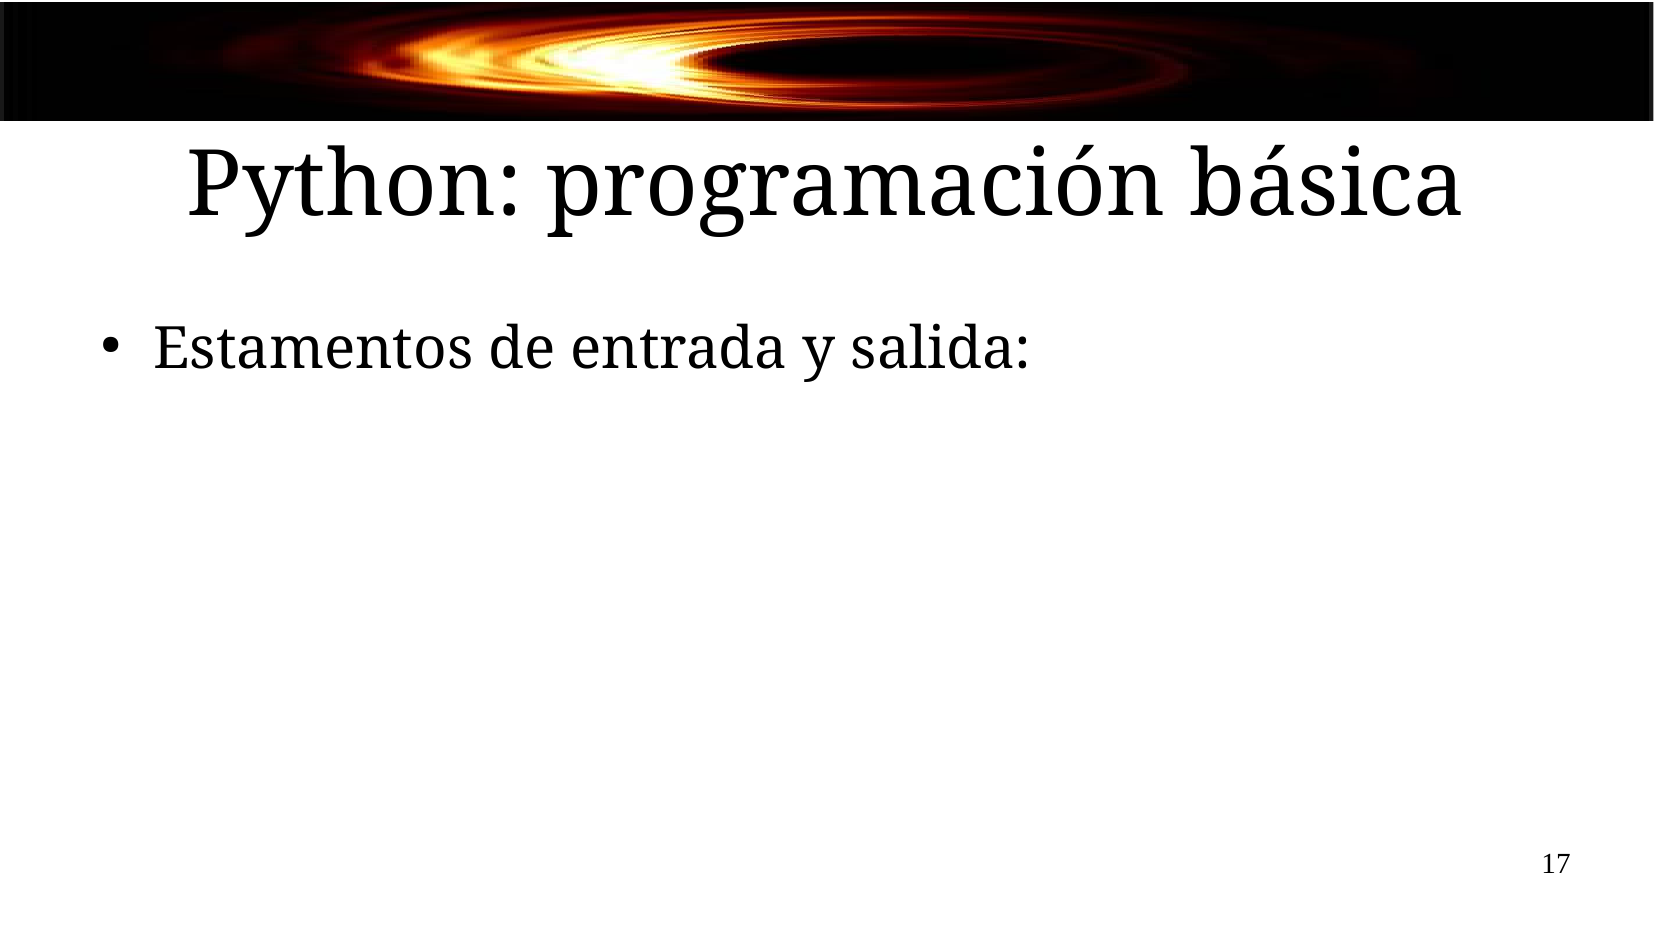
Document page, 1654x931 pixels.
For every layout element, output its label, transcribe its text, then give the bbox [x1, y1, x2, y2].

list Estamentos de entrada y salida: [82, 306, 1571, 886]
picture [0, 2, 1654, 121]
title Python: programación básica [82, 121, 1571, 258]
